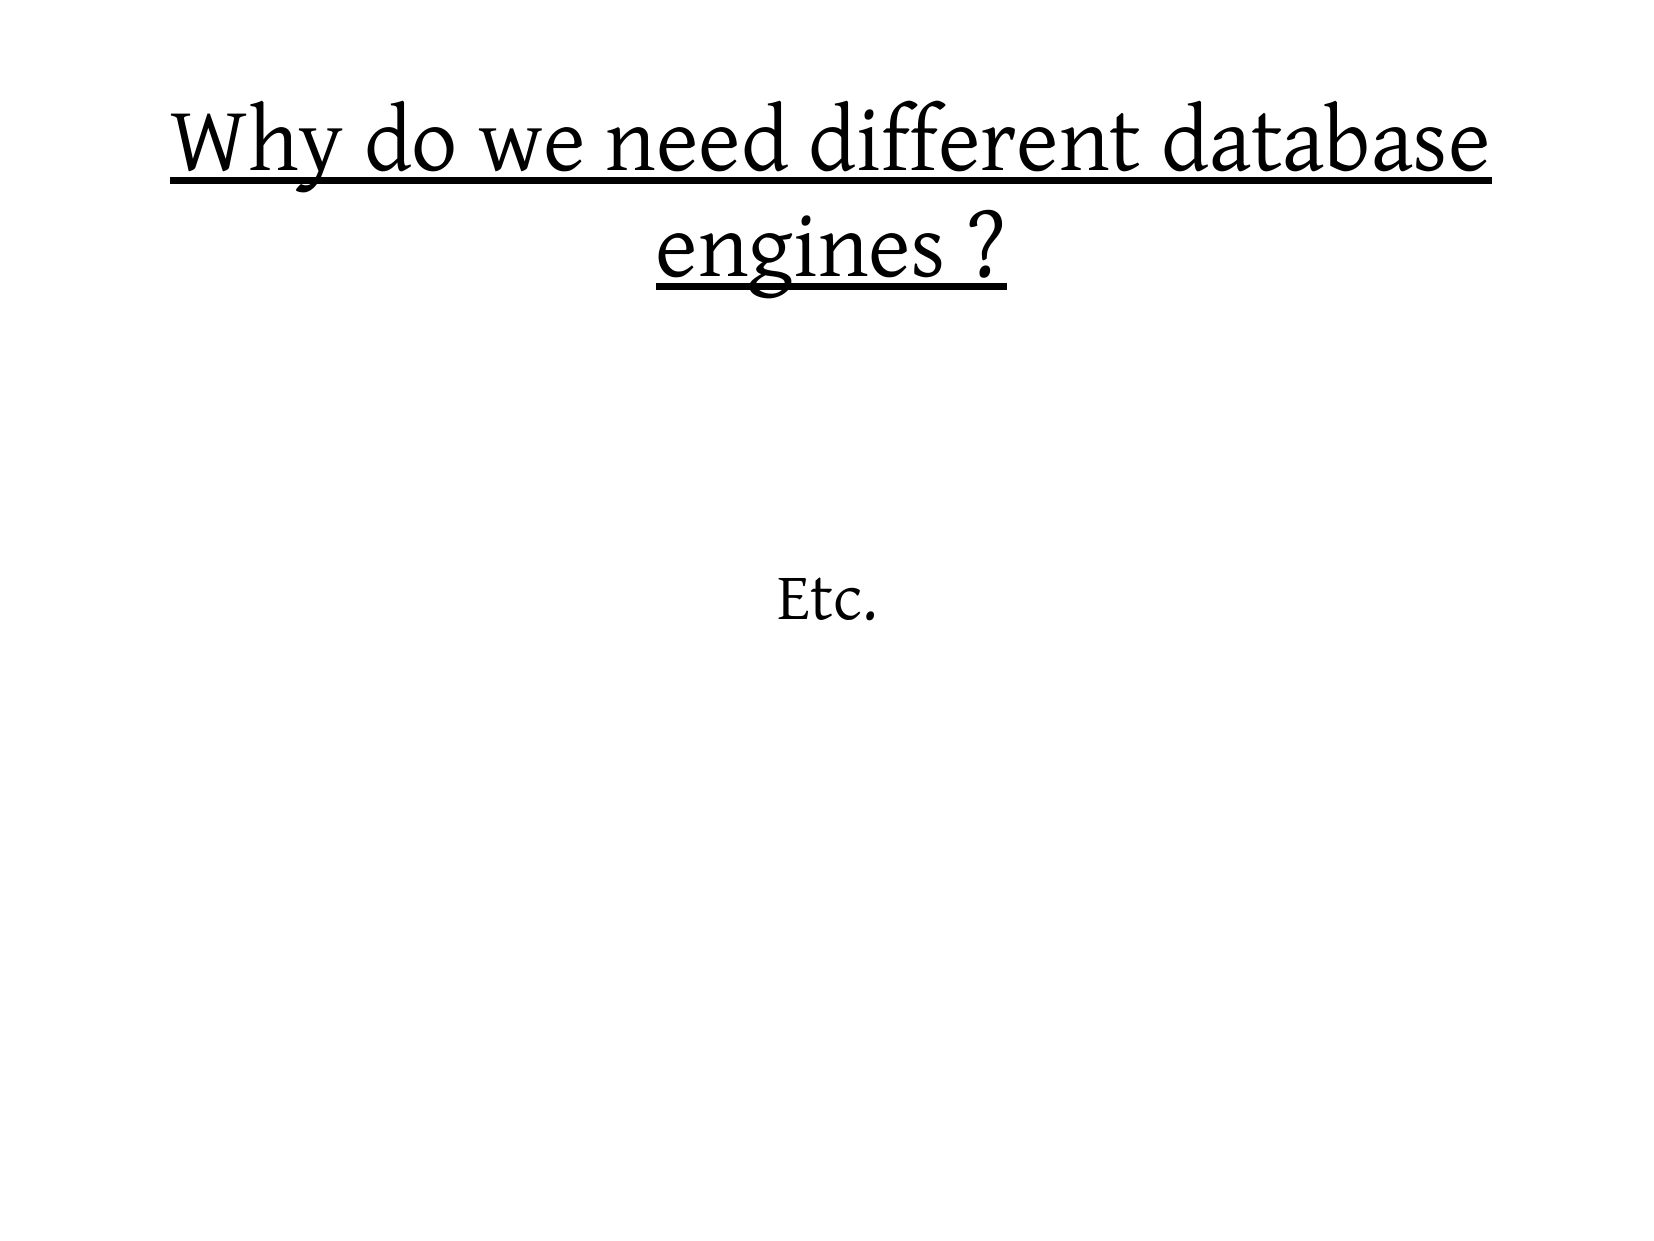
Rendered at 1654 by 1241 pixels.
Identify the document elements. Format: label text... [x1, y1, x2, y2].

title Etc. [121, 496, 1534, 704]
title Why do we need different database engines ? [125, 90, 1538, 303]
